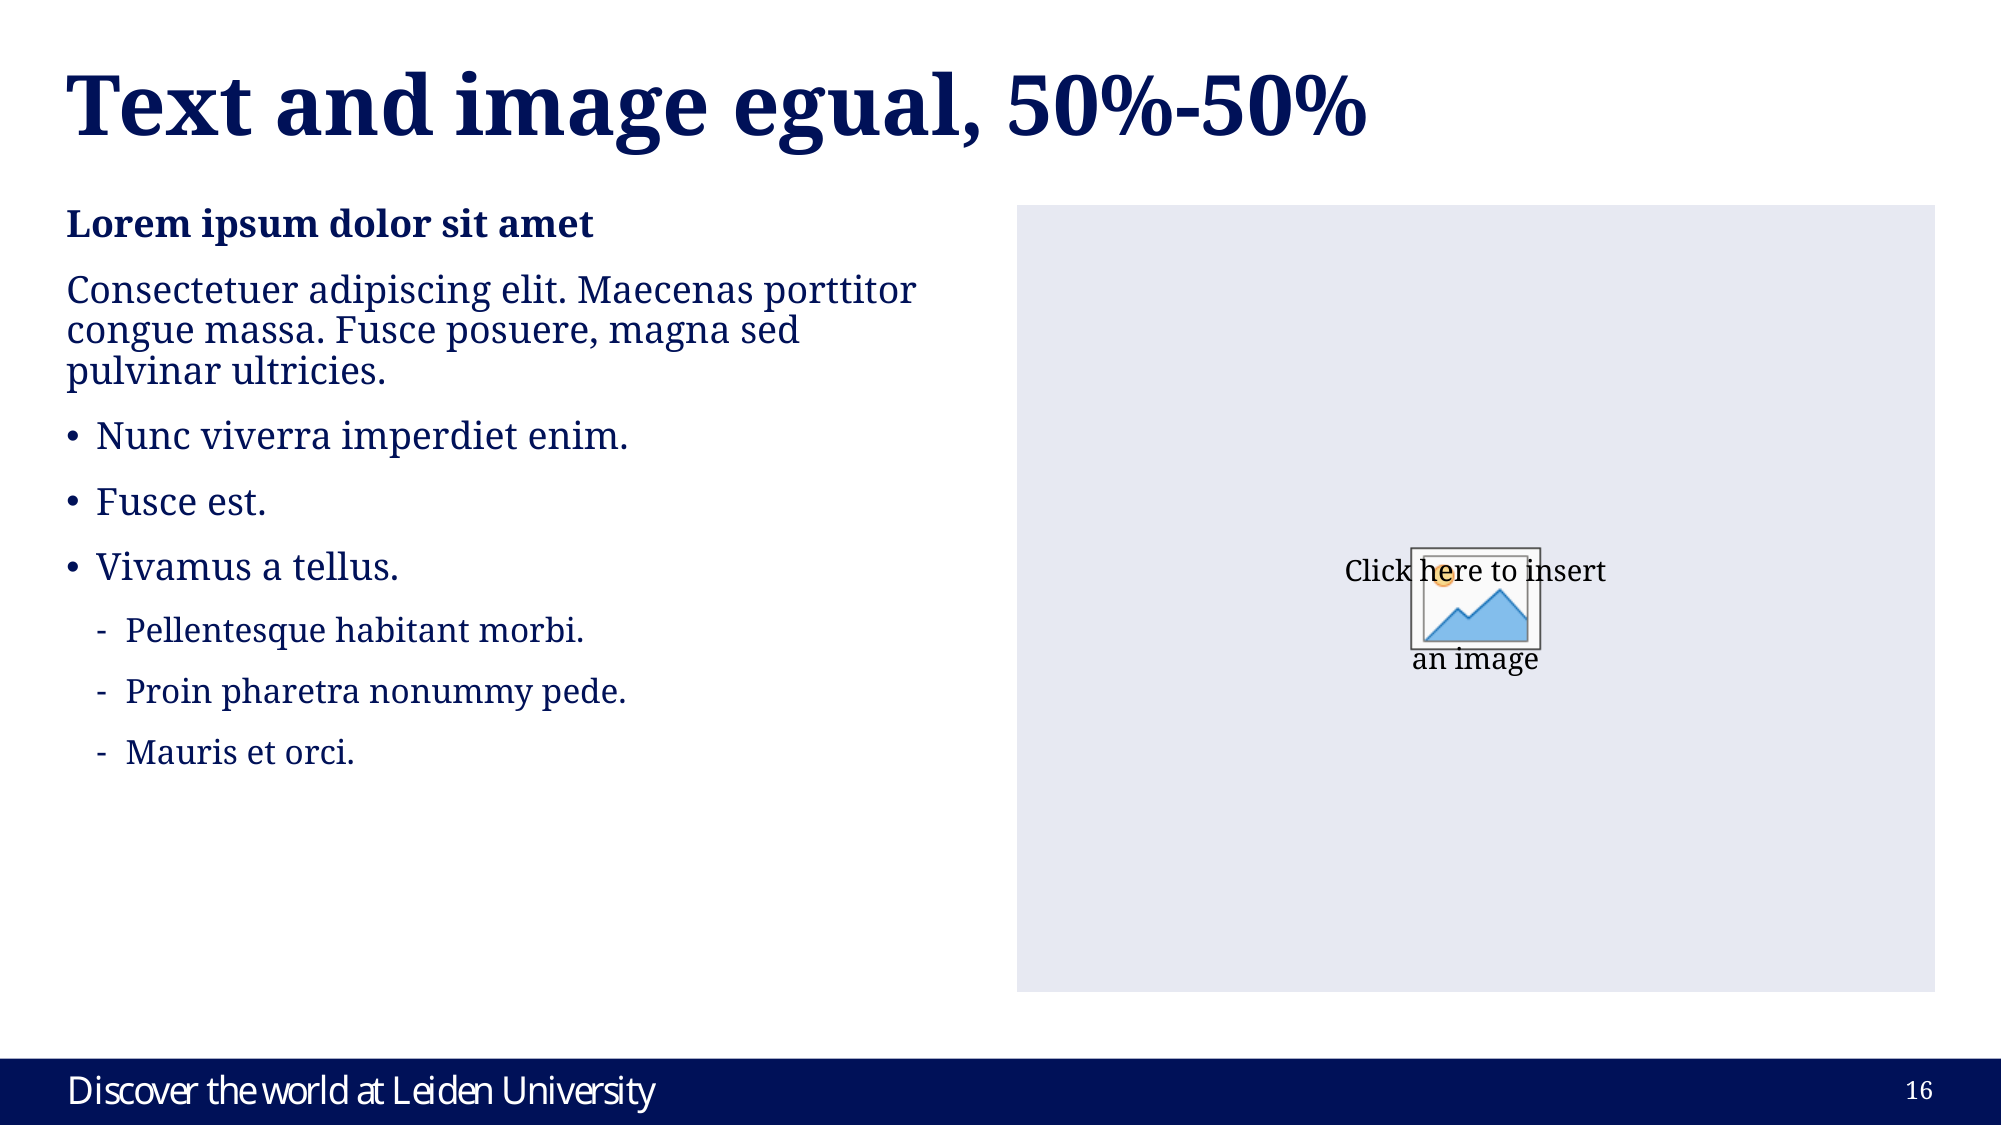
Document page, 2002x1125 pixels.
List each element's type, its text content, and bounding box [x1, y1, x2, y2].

title Text and image egual, 50%-50% [66, 66, 1935, 138]
picture [1017, 205, 1935, 993]
list Lorem ipsum dolor sit amet Consectetuer adipiscing elit. Maecenas porttitor congue massa. Fusce posuere, magna sed pulvinar ultricies. Nunc viverra imperdiet enim. Fusce est. Vivamus a tellus. Pellentesque habitant morbi. Proin pharetra nonummy pede. Mauris et orci. [66, 205, 984, 993]
slide_number <number> [1498, 1061, 1949, 1122]
